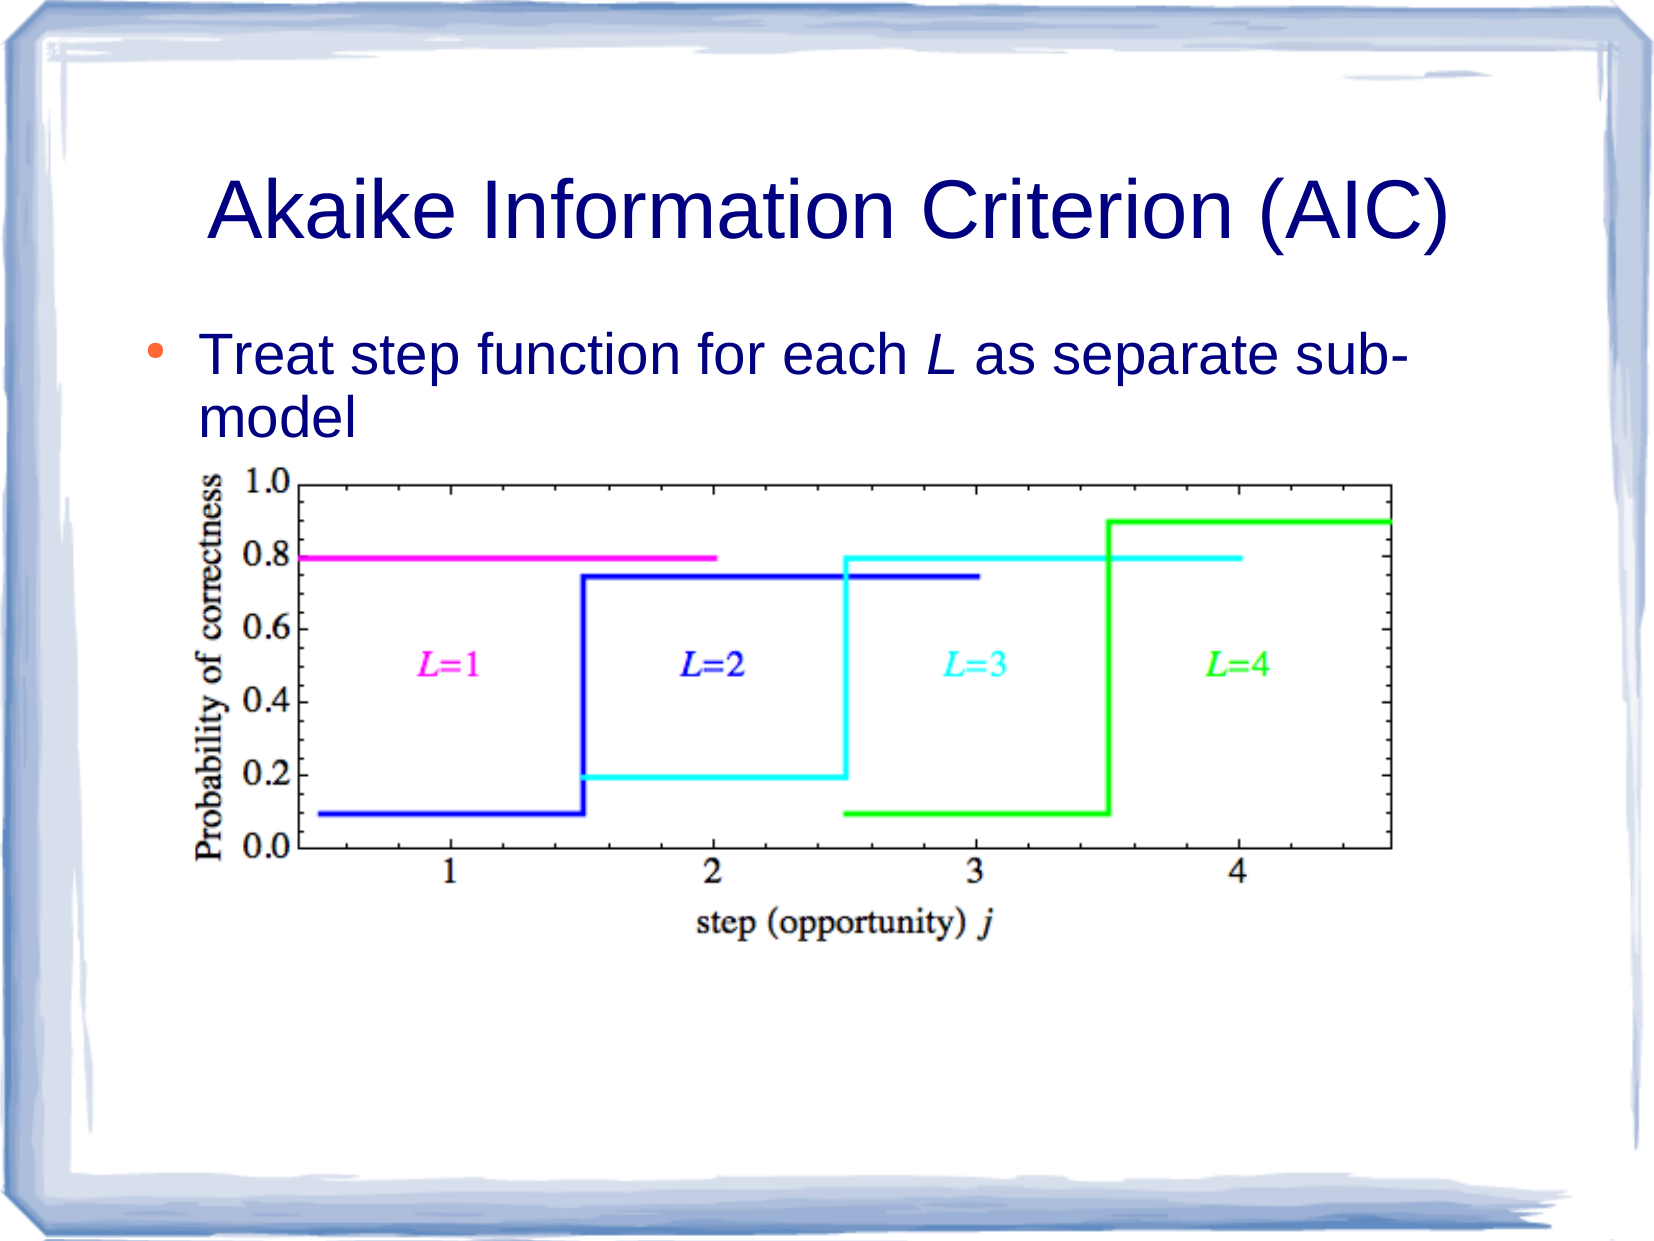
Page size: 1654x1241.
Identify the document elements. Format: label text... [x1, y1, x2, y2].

picture [0, 0, 1654, 1241]
list Treat step function for each L as separate sub-model [112, 316, 1519, 458]
title Akaike Information Criterion (AIC) [112, 110, 1519, 301]
